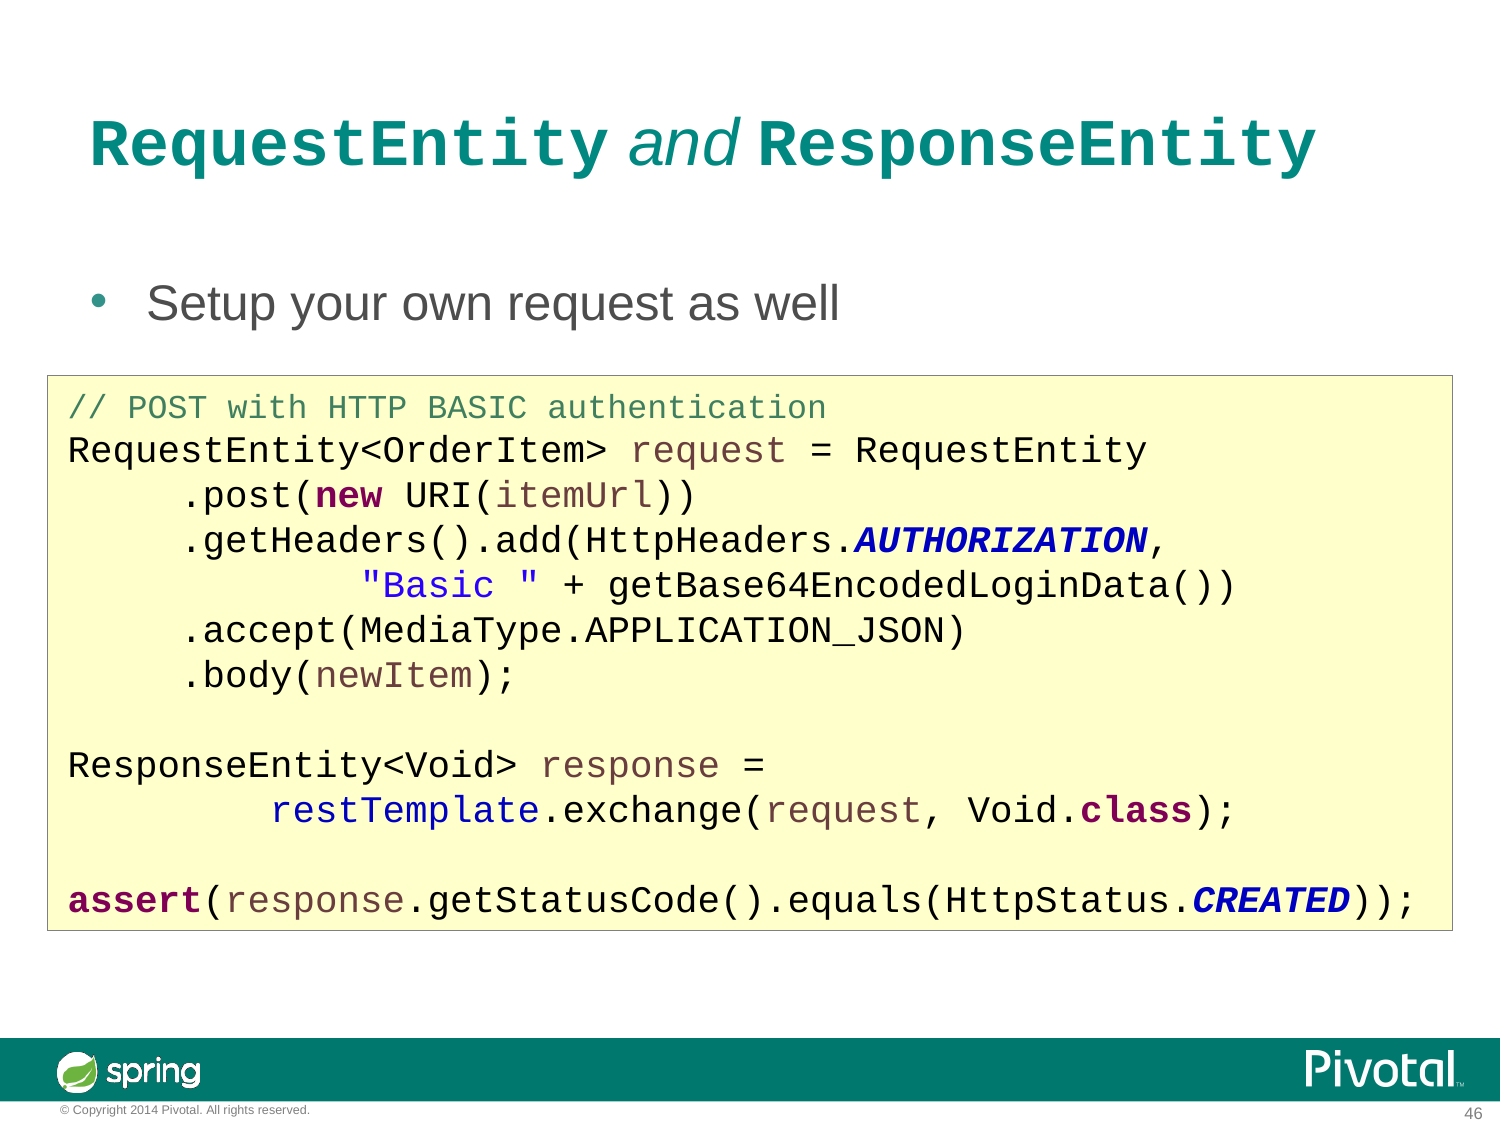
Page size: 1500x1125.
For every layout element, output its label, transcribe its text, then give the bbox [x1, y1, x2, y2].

text_box // POST with HTTP BASIC authentication RequestEntity<OrderItem> request = RequestEntity .post(new URI(itemUrl)) .getHeaders().add(HttpHeaders.AUTHORIZATION, "Basic " + getBase64EncodedLoginData()) .accept(MediaType.APPLICATION_JSON) .body(newItem); ResponseEntity<Void> response = restTemplate.exchange(request, Void.class); assert(response.getStatusCode().equals(HttpStatus.CREATED)); [47, 375, 1453, 931]
title RequestEntity and ResponseEntity [75, 45, 1426, 233]
picture [1306, 1050, 1464, 1087]
picture [32, 1041, 210, 1103]
list Setup your own request as well [75, 262, 1426, 375]
